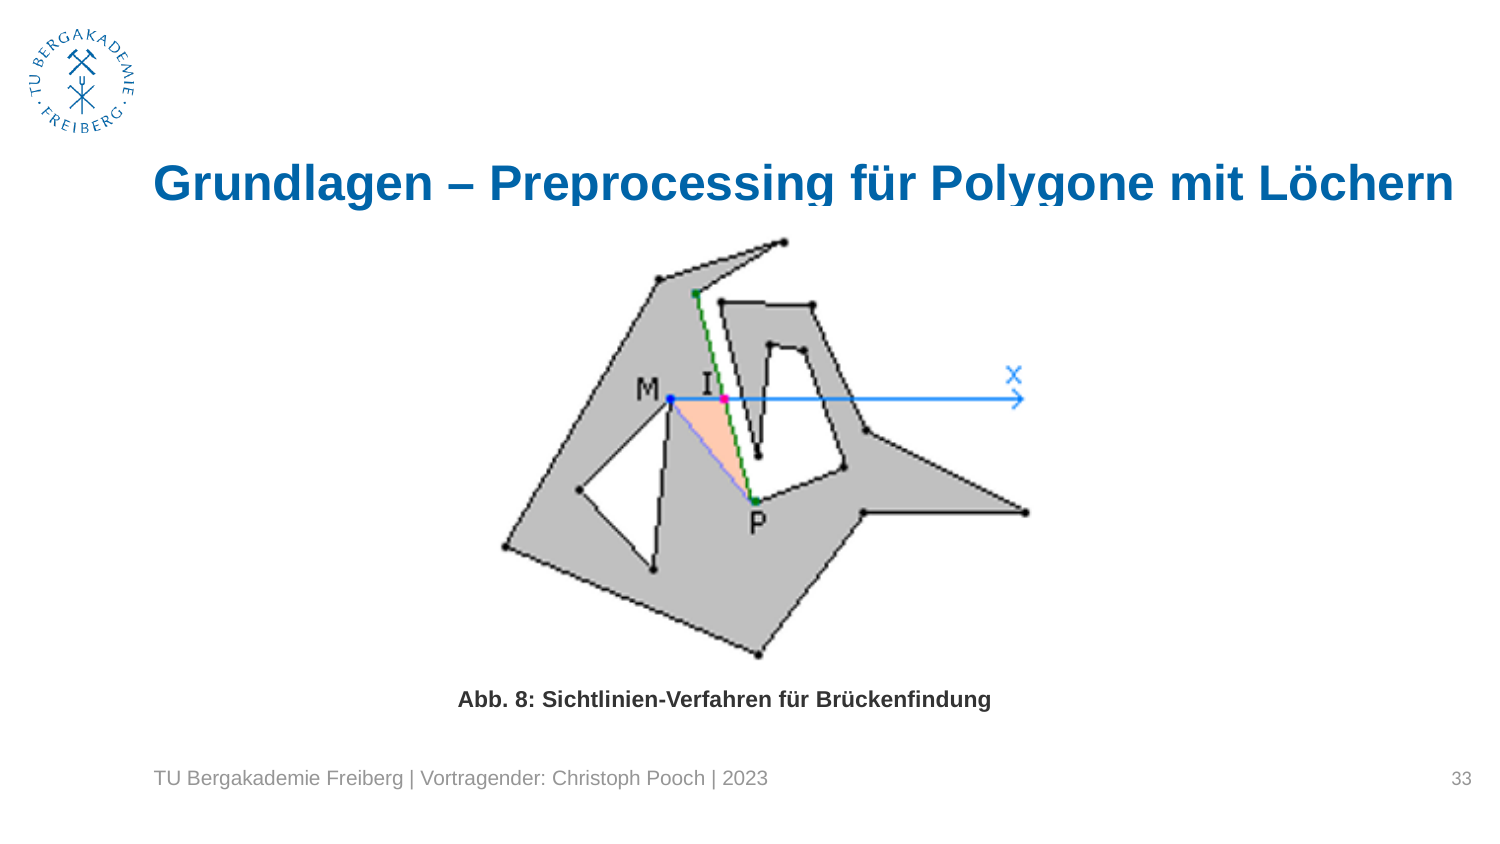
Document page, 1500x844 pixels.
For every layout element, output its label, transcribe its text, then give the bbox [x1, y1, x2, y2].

text_box Abb. 8: Sichtlinien-Verfahren für Brückenfindung [442, 679, 1081, 763]
slide_number 44 [1352, 764, 1473, 825]
picture [29, 29, 134, 133]
picture [413, 206, 1093, 680]
footer TU Bergakademie Freiberg | Vortragender: Christoph Pooch | 2023 [153, 764, 1353, 824]
list Grundlagen – Preprocessing für Polygone mit Löchern [153, 150, 1477, 221]
